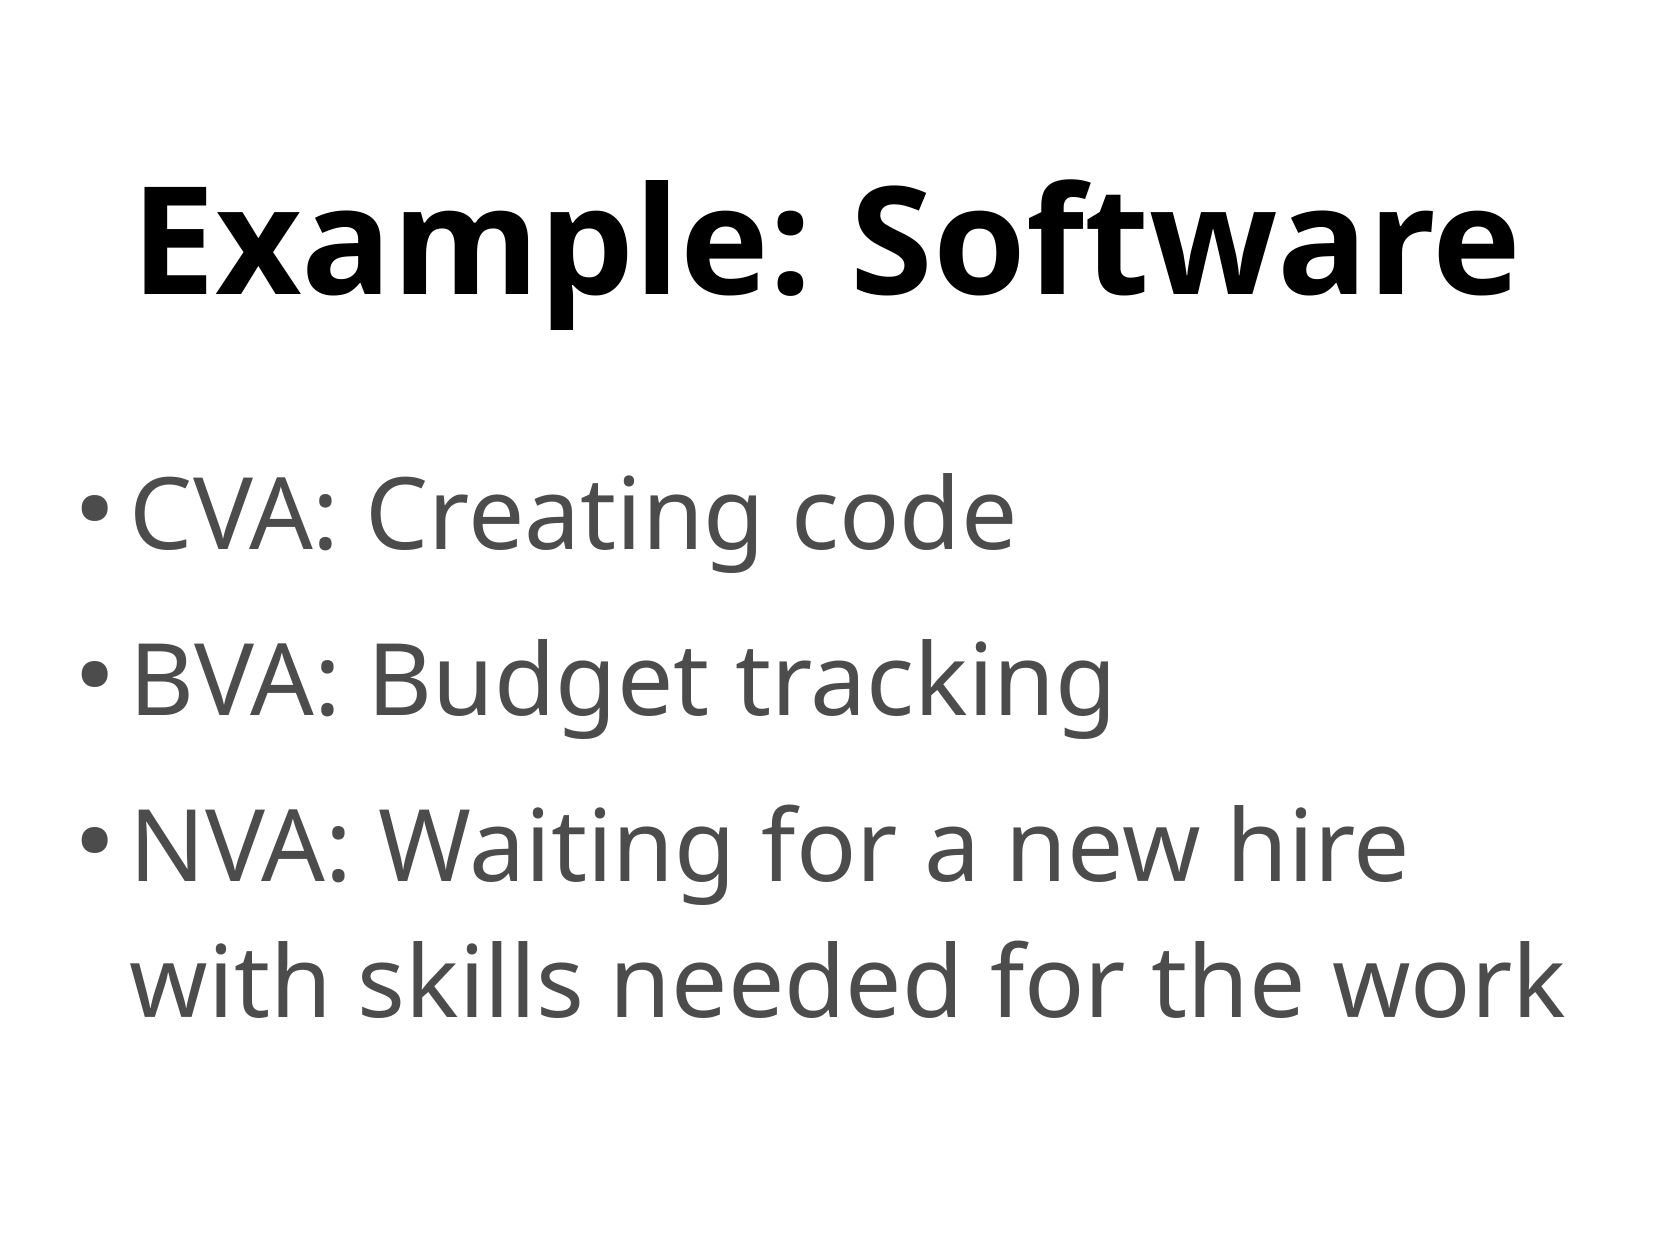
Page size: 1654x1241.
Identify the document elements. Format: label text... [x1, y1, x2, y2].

title Example: Software [59, 59, 1595, 414]
list CVA: Creating code BVA: Budget tracking NVA: Waiting for a new hire with skills needed for the work [59, 442, 1595, 1211]
